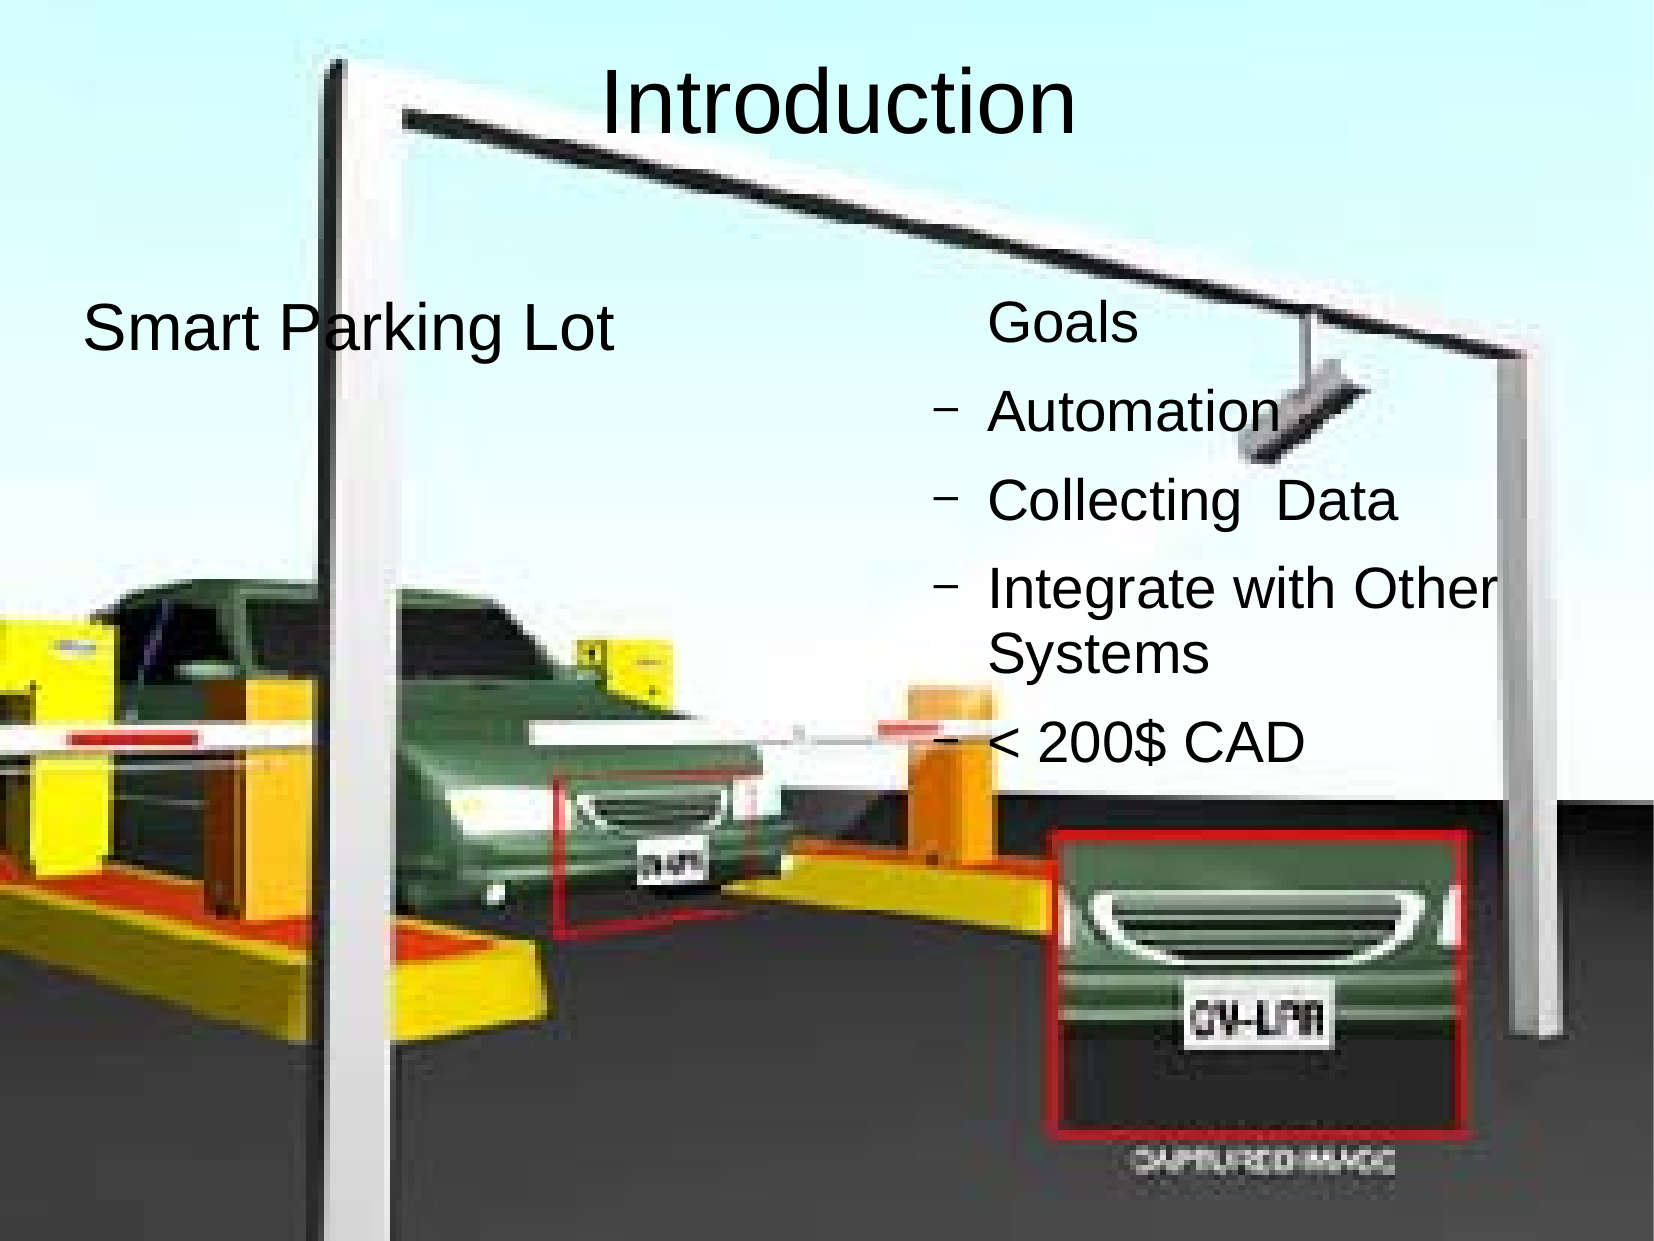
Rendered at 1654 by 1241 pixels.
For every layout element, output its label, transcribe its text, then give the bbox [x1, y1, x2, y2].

list Goals Automation Collecting Data Integrate with Other Systems < 200$ CAD [845, 290, 1572, 1010]
title Introduction [82, 49, 1571, 257]
list Smart Parking Lot [82, 290, 809, 1010]
picture [0, 0, 1654, 1241]
